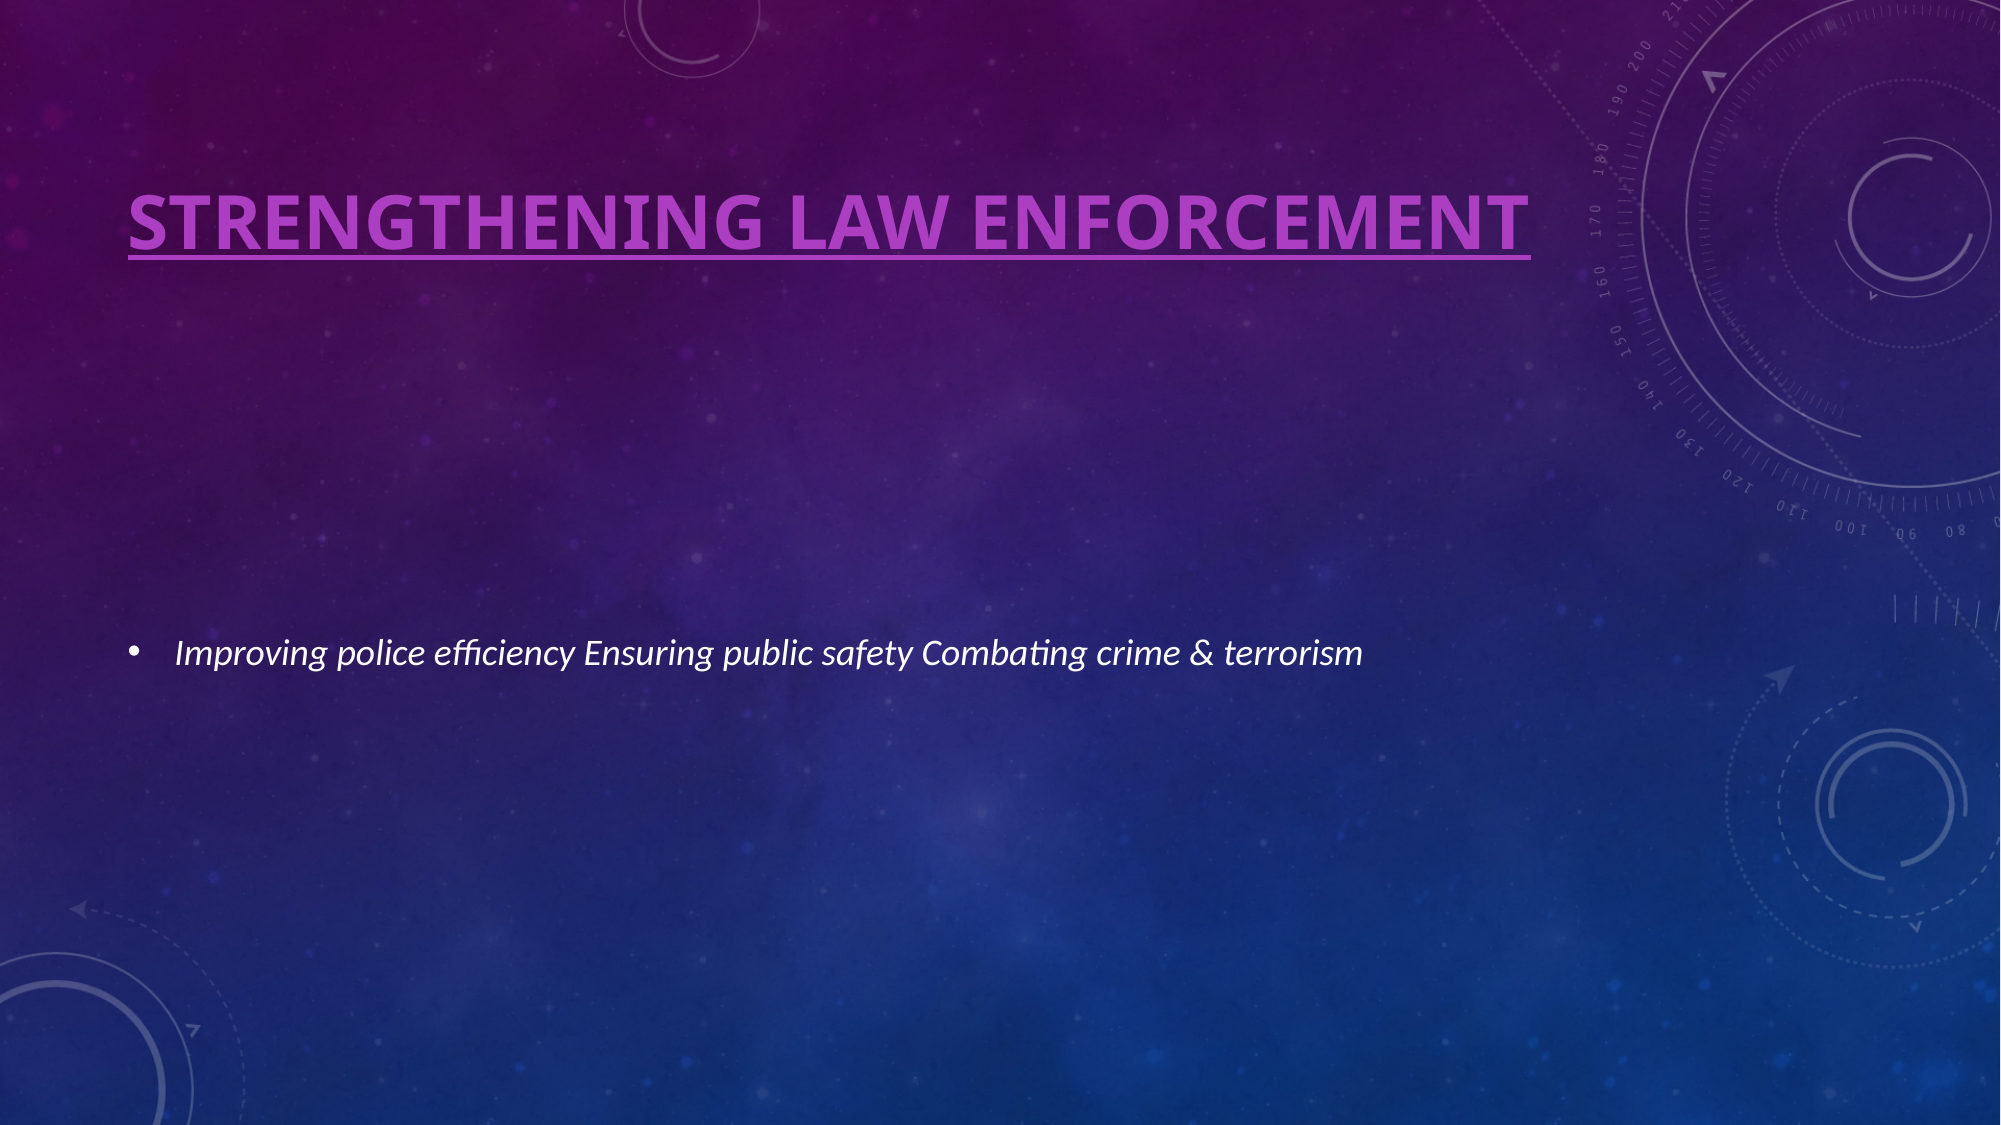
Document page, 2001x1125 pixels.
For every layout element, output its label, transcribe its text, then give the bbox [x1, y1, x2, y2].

list Improving police efficiency Ensuring public safety Combating crime & terrorism [112, 351, 1775, 950]
title Strengthening Law Enforcement [112, 99, 1775, 339]
